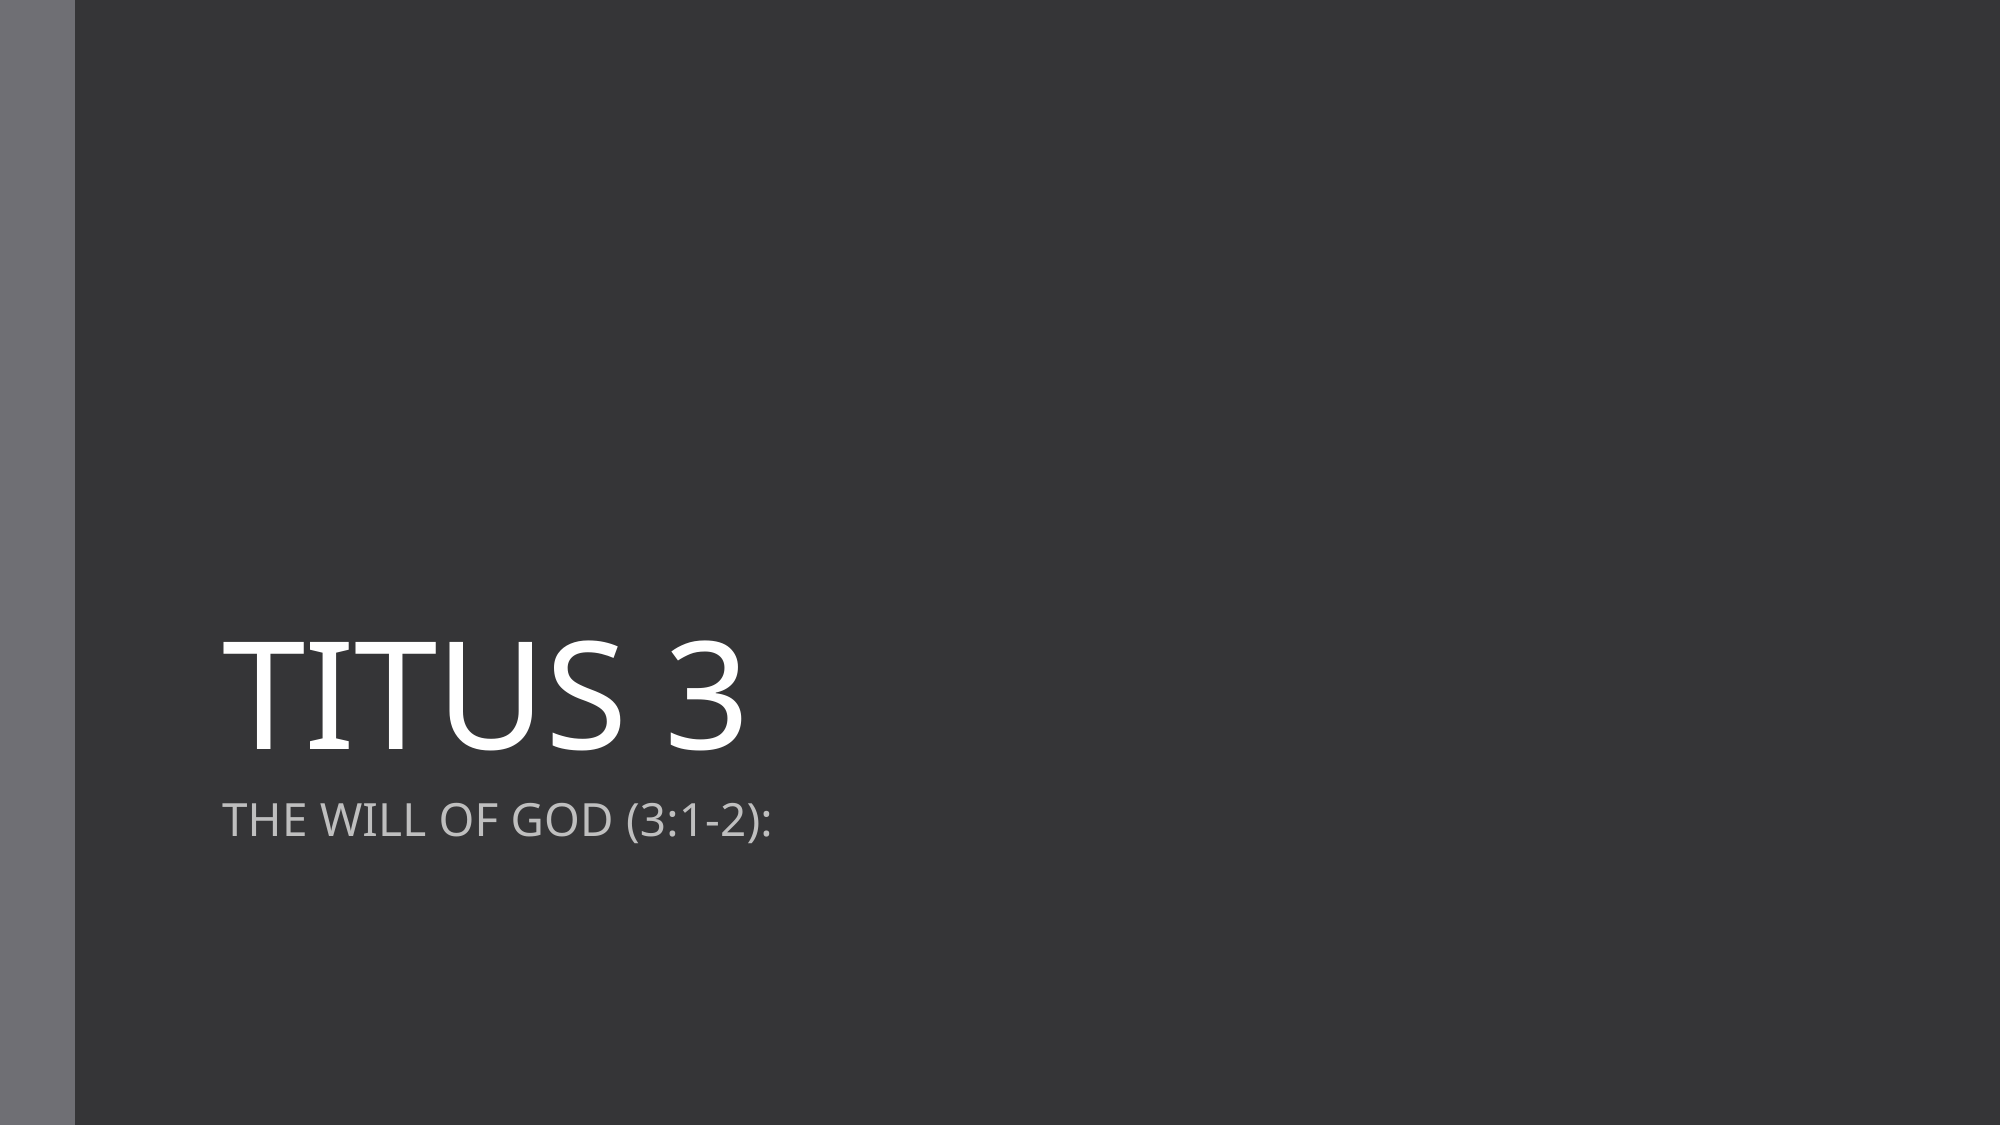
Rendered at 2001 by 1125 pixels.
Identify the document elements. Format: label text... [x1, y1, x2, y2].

subtitle THE WILL OF GOD (3:1-2): [206, 787, 1752, 1066]
title TITUS 3 [206, 124, 1752, 787]
